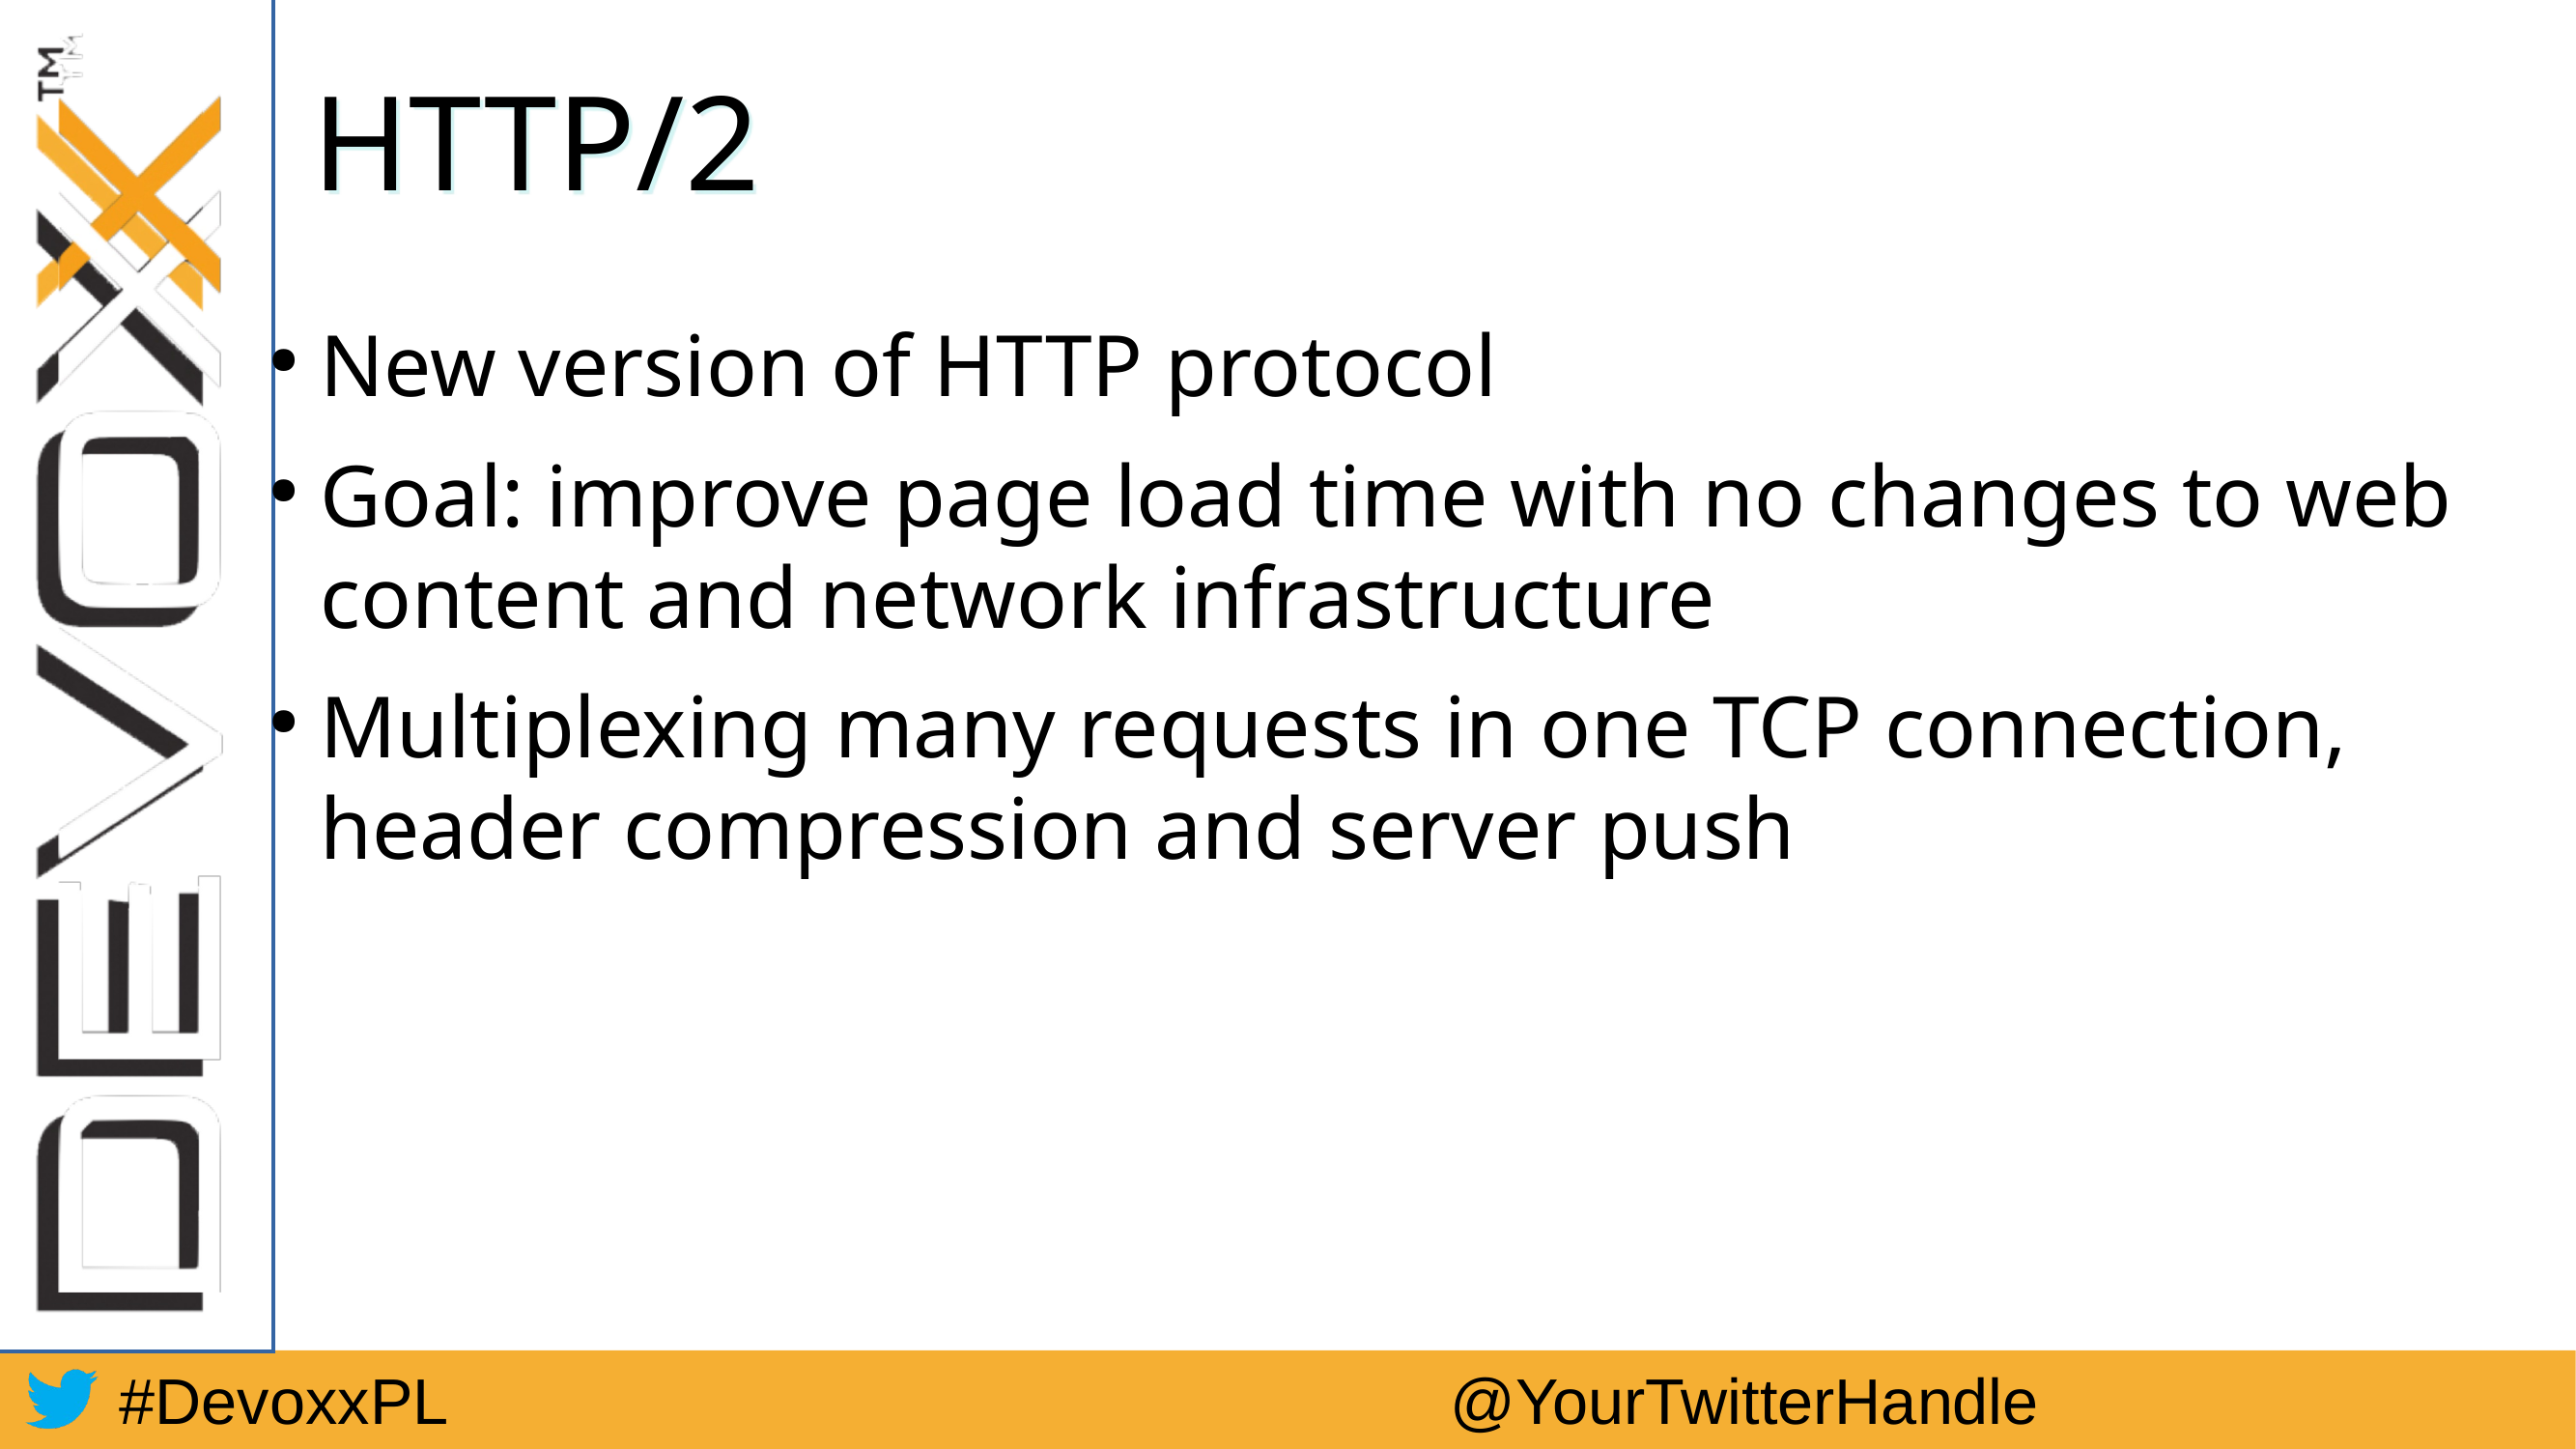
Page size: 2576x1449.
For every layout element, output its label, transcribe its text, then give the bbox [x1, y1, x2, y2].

list New version of HTTP protocol Goal: improve page load time with no changes to web content and network infrastructure Multiplexing many requests in one TCP connection, header compression and server push [251, 311, 2526, 1333]
picture [60, 34, 223, 1292]
title HTTP/2 [312, 19, 2522, 258]
picture [0, 1353, 123, 1449]
picture [0, 39, 220, 1350]
